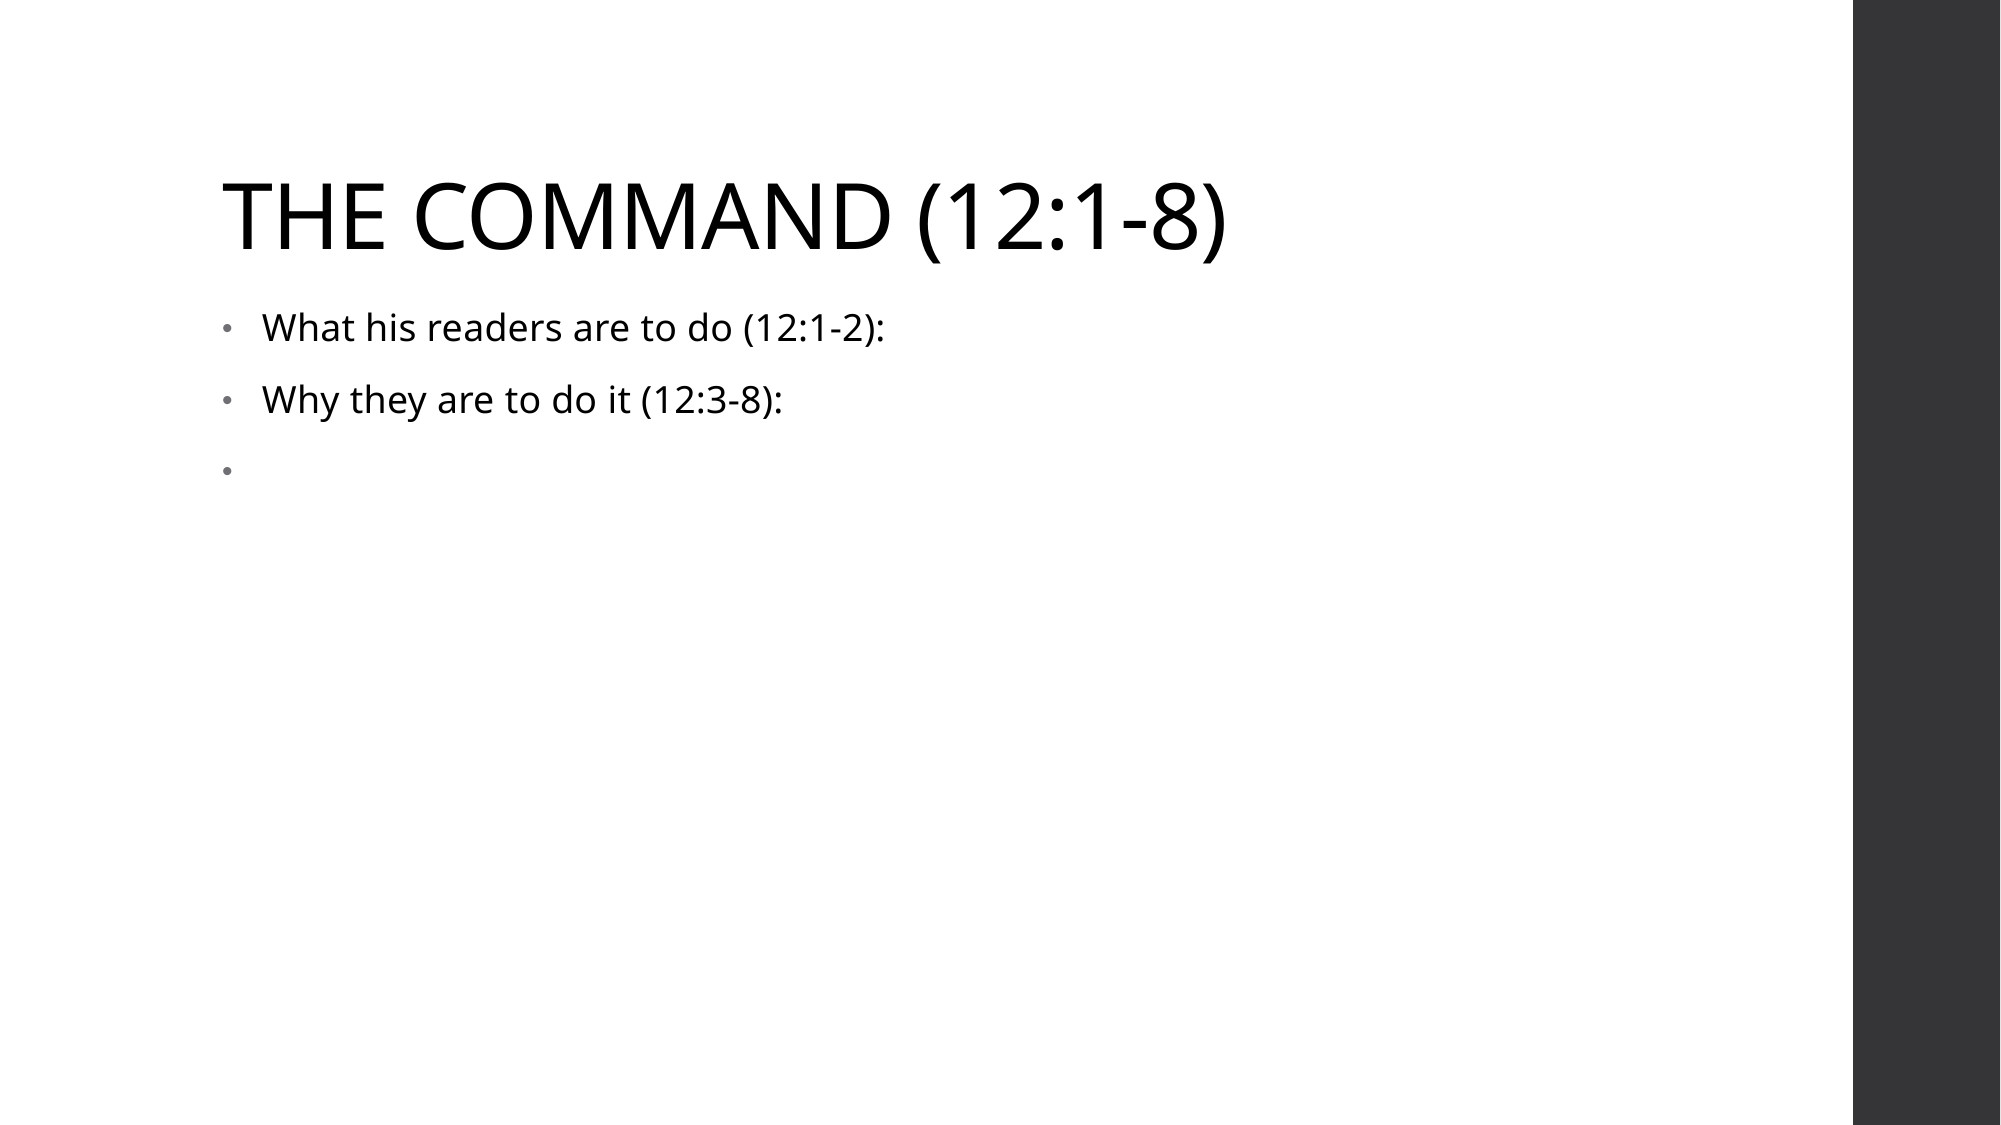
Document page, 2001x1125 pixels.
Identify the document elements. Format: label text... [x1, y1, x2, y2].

title THE COMMAND (12:1-8) [206, 60, 1797, 278]
list What his readers are to do (12:1-2): Why they are to do it (12:3-8): [206, 299, 1617, 1014]
